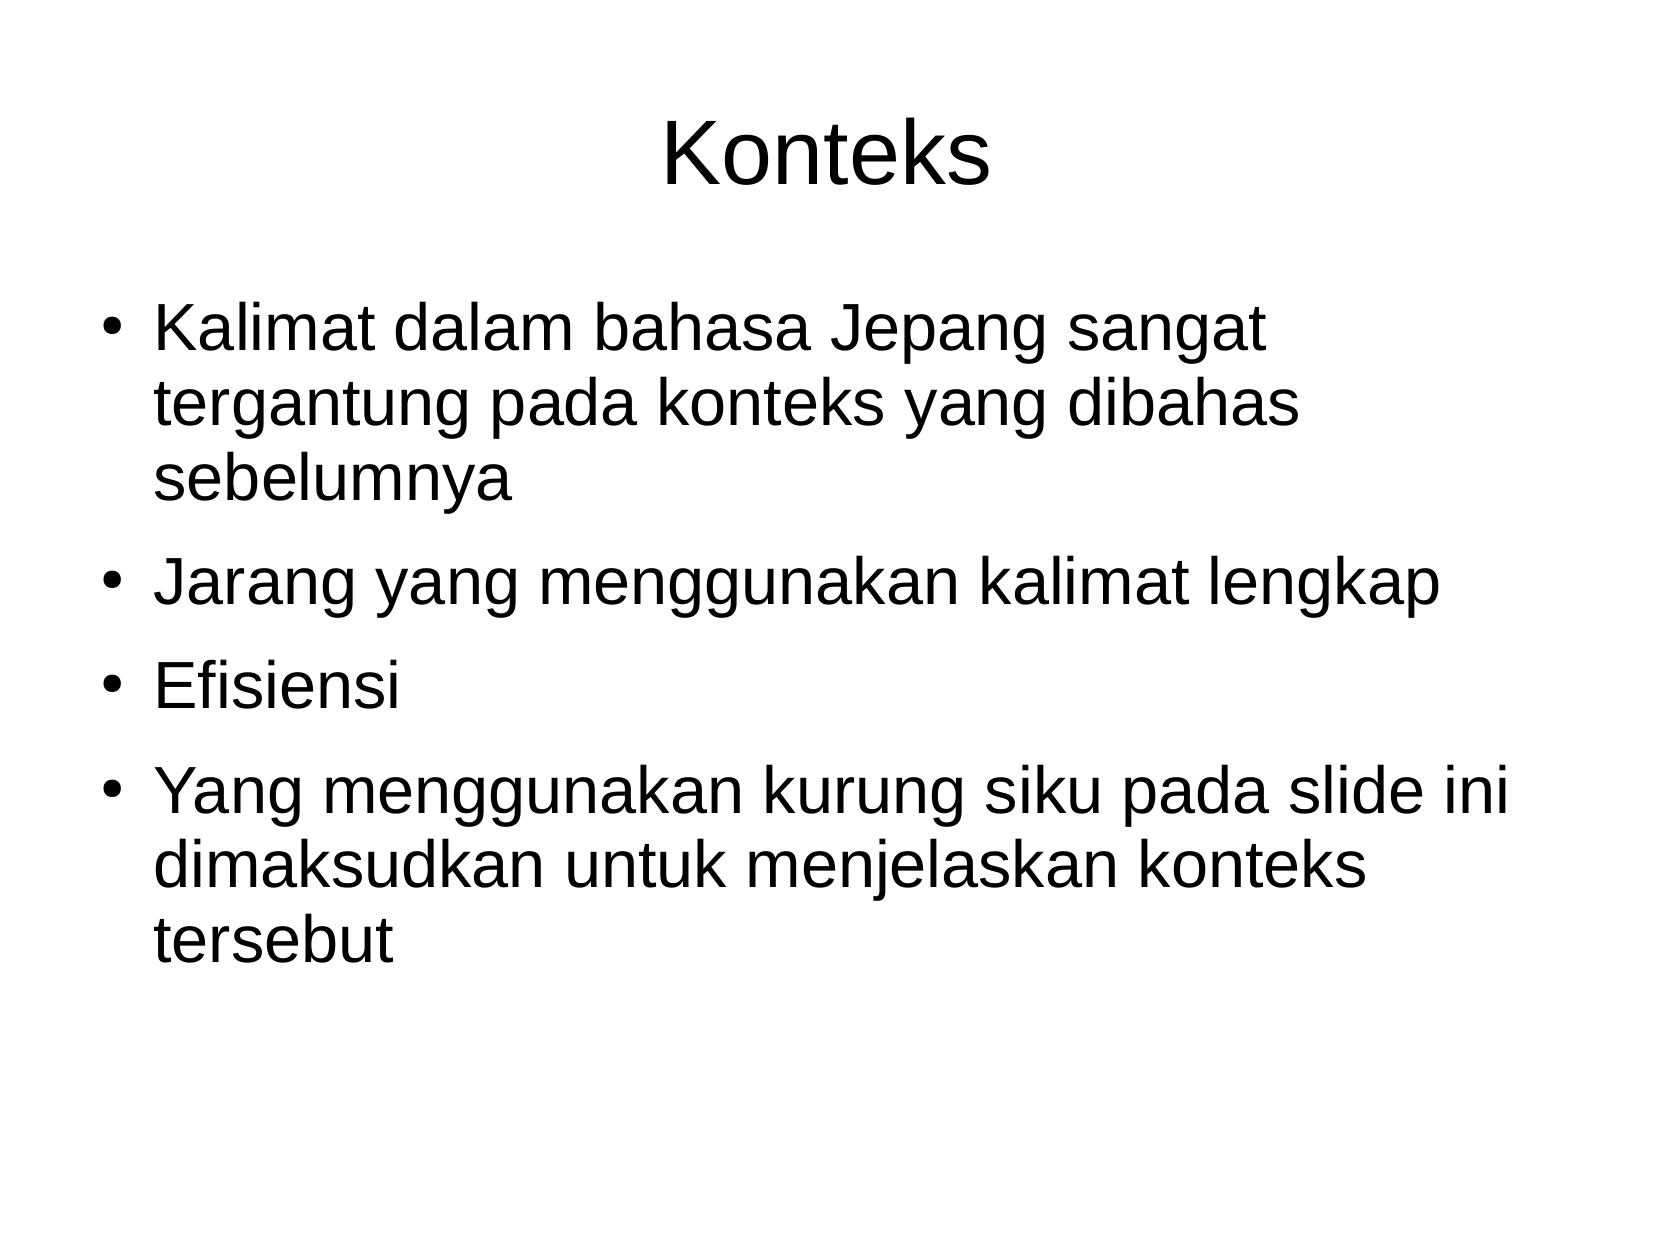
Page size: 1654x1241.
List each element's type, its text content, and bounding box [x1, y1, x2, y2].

title Konteks [82, 49, 1571, 257]
list Kalimat dalam bahasa Jepang sangat tergantung pada konteks yang dibahas sebelumnya Jarang yang menggunakan kalimat lengkap Efisiensi Yang menggunakan kurung siku pada slide ini dimaksudkan untuk menjelaskan konteks tersebut [82, 290, 1571, 1010]
